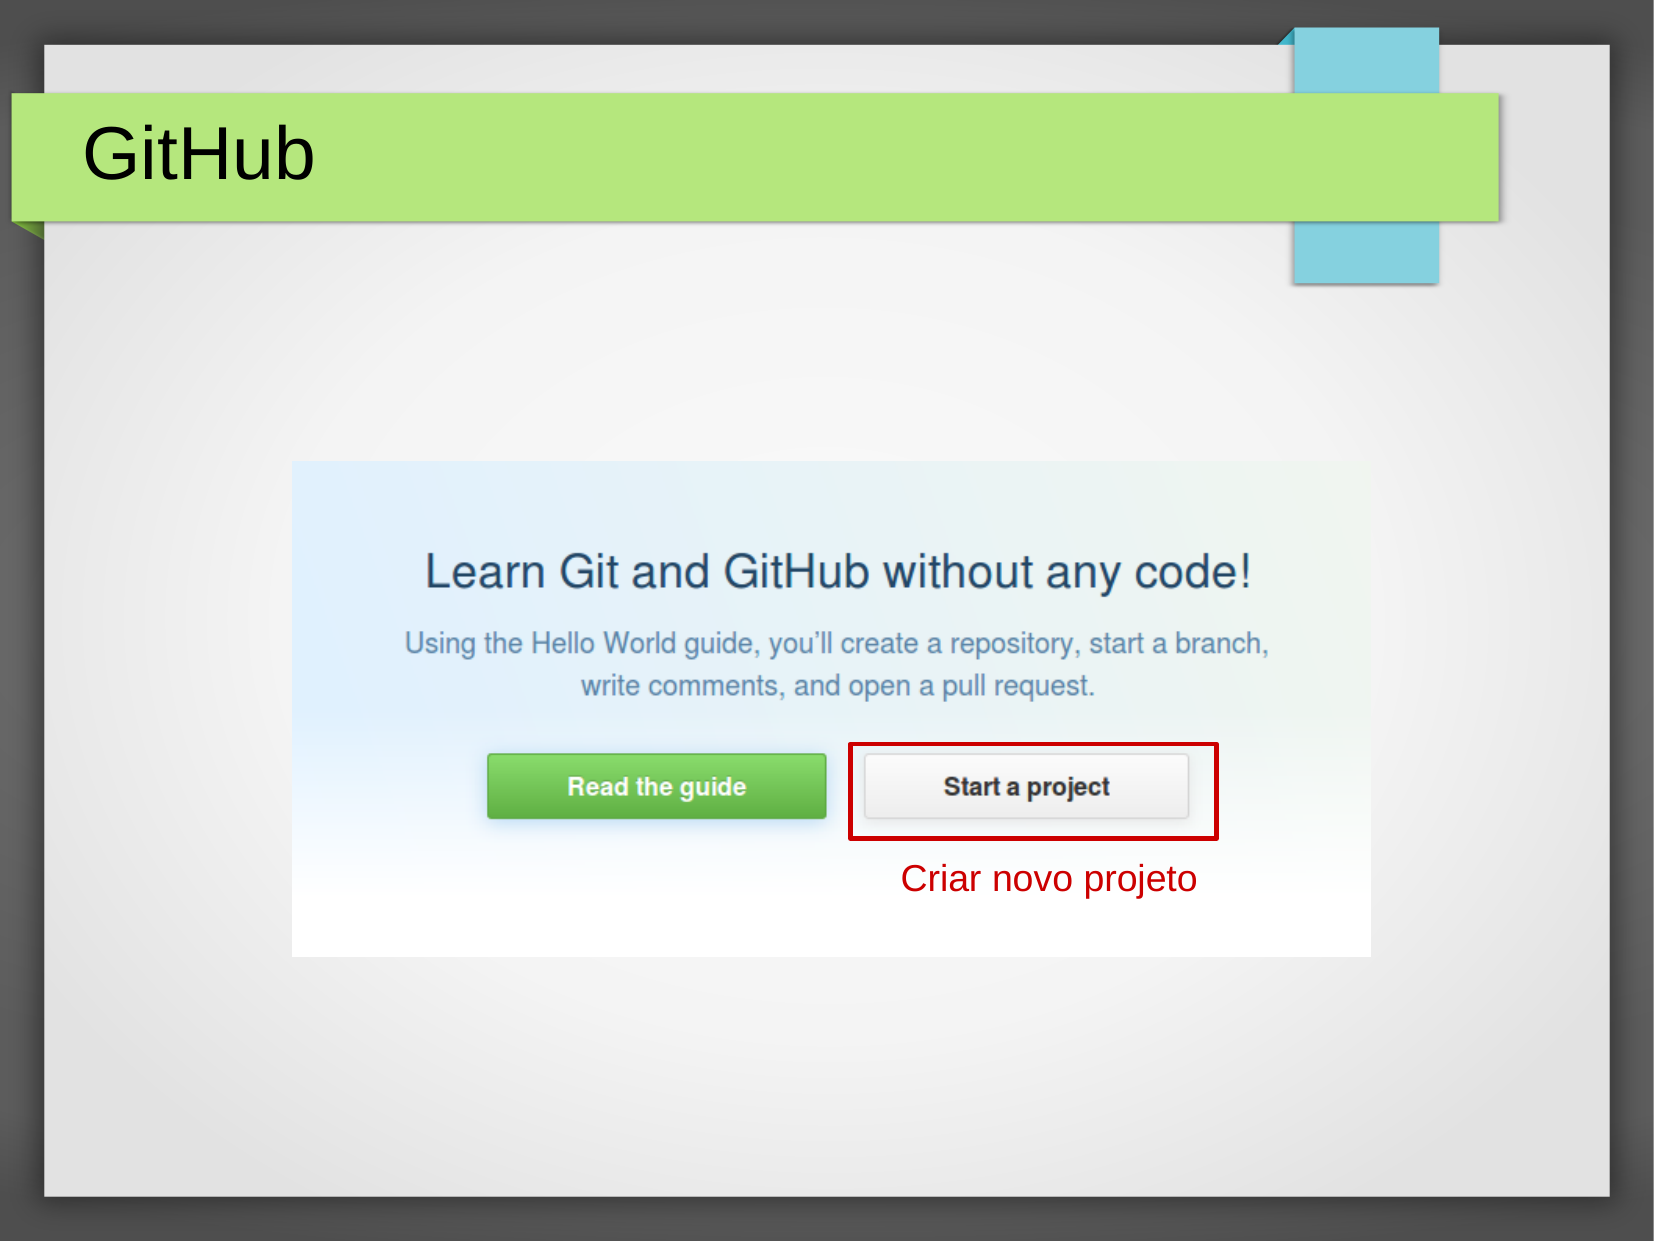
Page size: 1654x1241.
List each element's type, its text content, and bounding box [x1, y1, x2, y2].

title GitHub [82, 94, 1264, 213]
text_box Criar novo projeto [885, 850, 1213, 908]
picture [0, 0, 1654, 1241]
